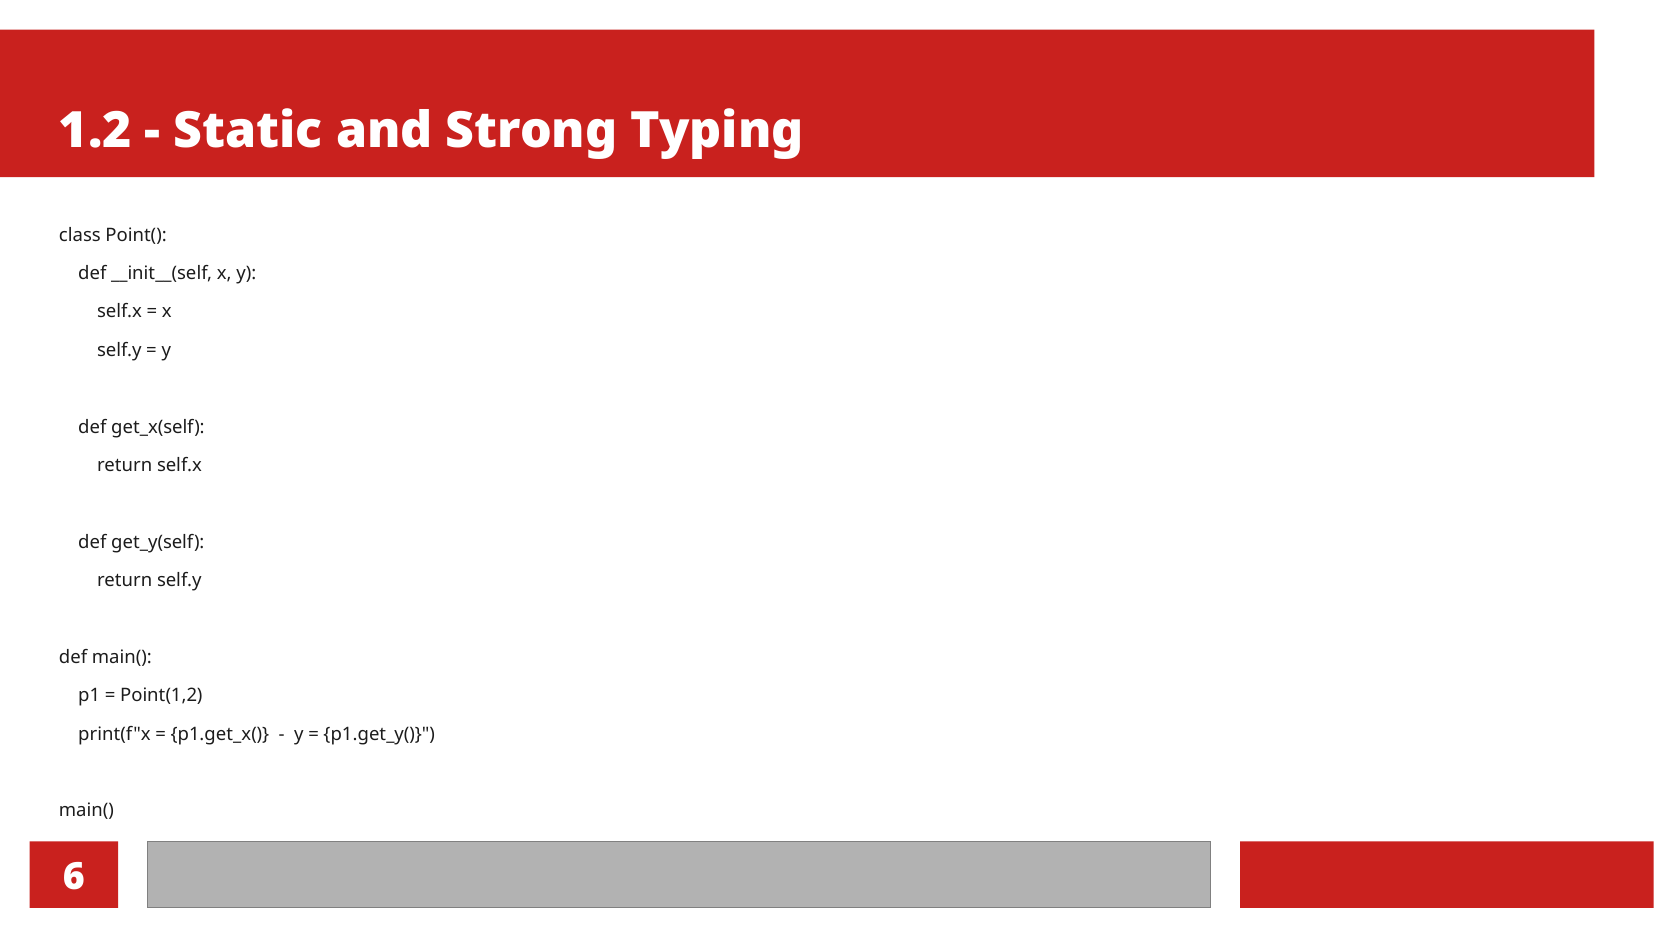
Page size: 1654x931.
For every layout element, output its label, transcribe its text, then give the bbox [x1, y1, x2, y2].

title 1.2 - Static and Strong Typing [59, 44, 1595, 163]
list class Point(): def __init__(self, x, y): self.x = x self.y = y def get_x(self): return self.x def get_y(self): return self.y def main(): p1 = Point(1,2) print(f"x = {p1.get_x()} - y = {p1.get_y()}") main() [59, 221, 1651, 826]
